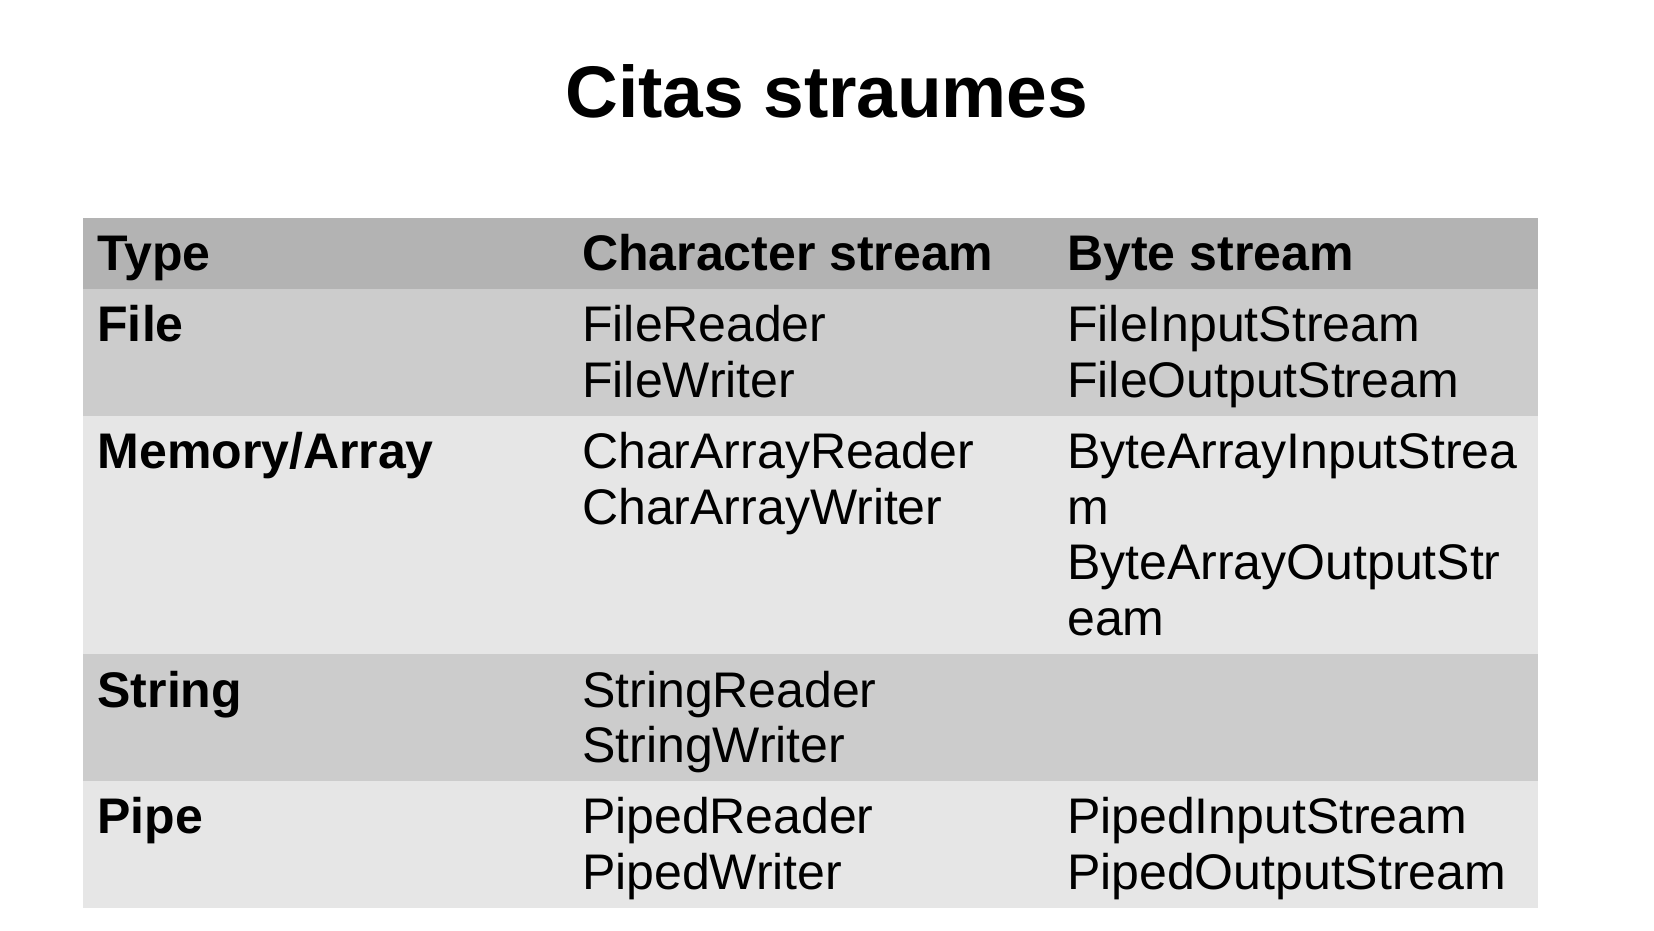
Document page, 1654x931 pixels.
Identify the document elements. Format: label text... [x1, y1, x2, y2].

title Citas straumes [82, 37, 1571, 147]
table_cell ByteArrayInputStream ByteArrayOutputStream [1053, 416, 1538, 654]
table_cell Memory/Array [83, 416, 568, 654]
table_cell FileInputStream FileOutputStream [1053, 289, 1538, 416]
table_cell PipedInputStream PipedOutputStream [1053, 781, 1538, 908]
table_cell PipedReader PipedWriter [568, 781, 1053, 908]
table_cell StringReader StringWriter [568, 654, 1053, 781]
table_cell FileReader FileWriter [568, 289, 1053, 416]
table_header Type [83, 218, 568, 289]
table_cell CharArrayReader CharArrayWriter [568, 416, 1053, 654]
table_cell File [83, 289, 568, 416]
table_header Byte stream [1053, 218, 1538, 289]
table_cell String [83, 654, 568, 781]
table_cell Pipe [83, 781, 568, 908]
table_cell [1053, 654, 1538, 781]
table_header Character stream [568, 218, 1053, 289]
